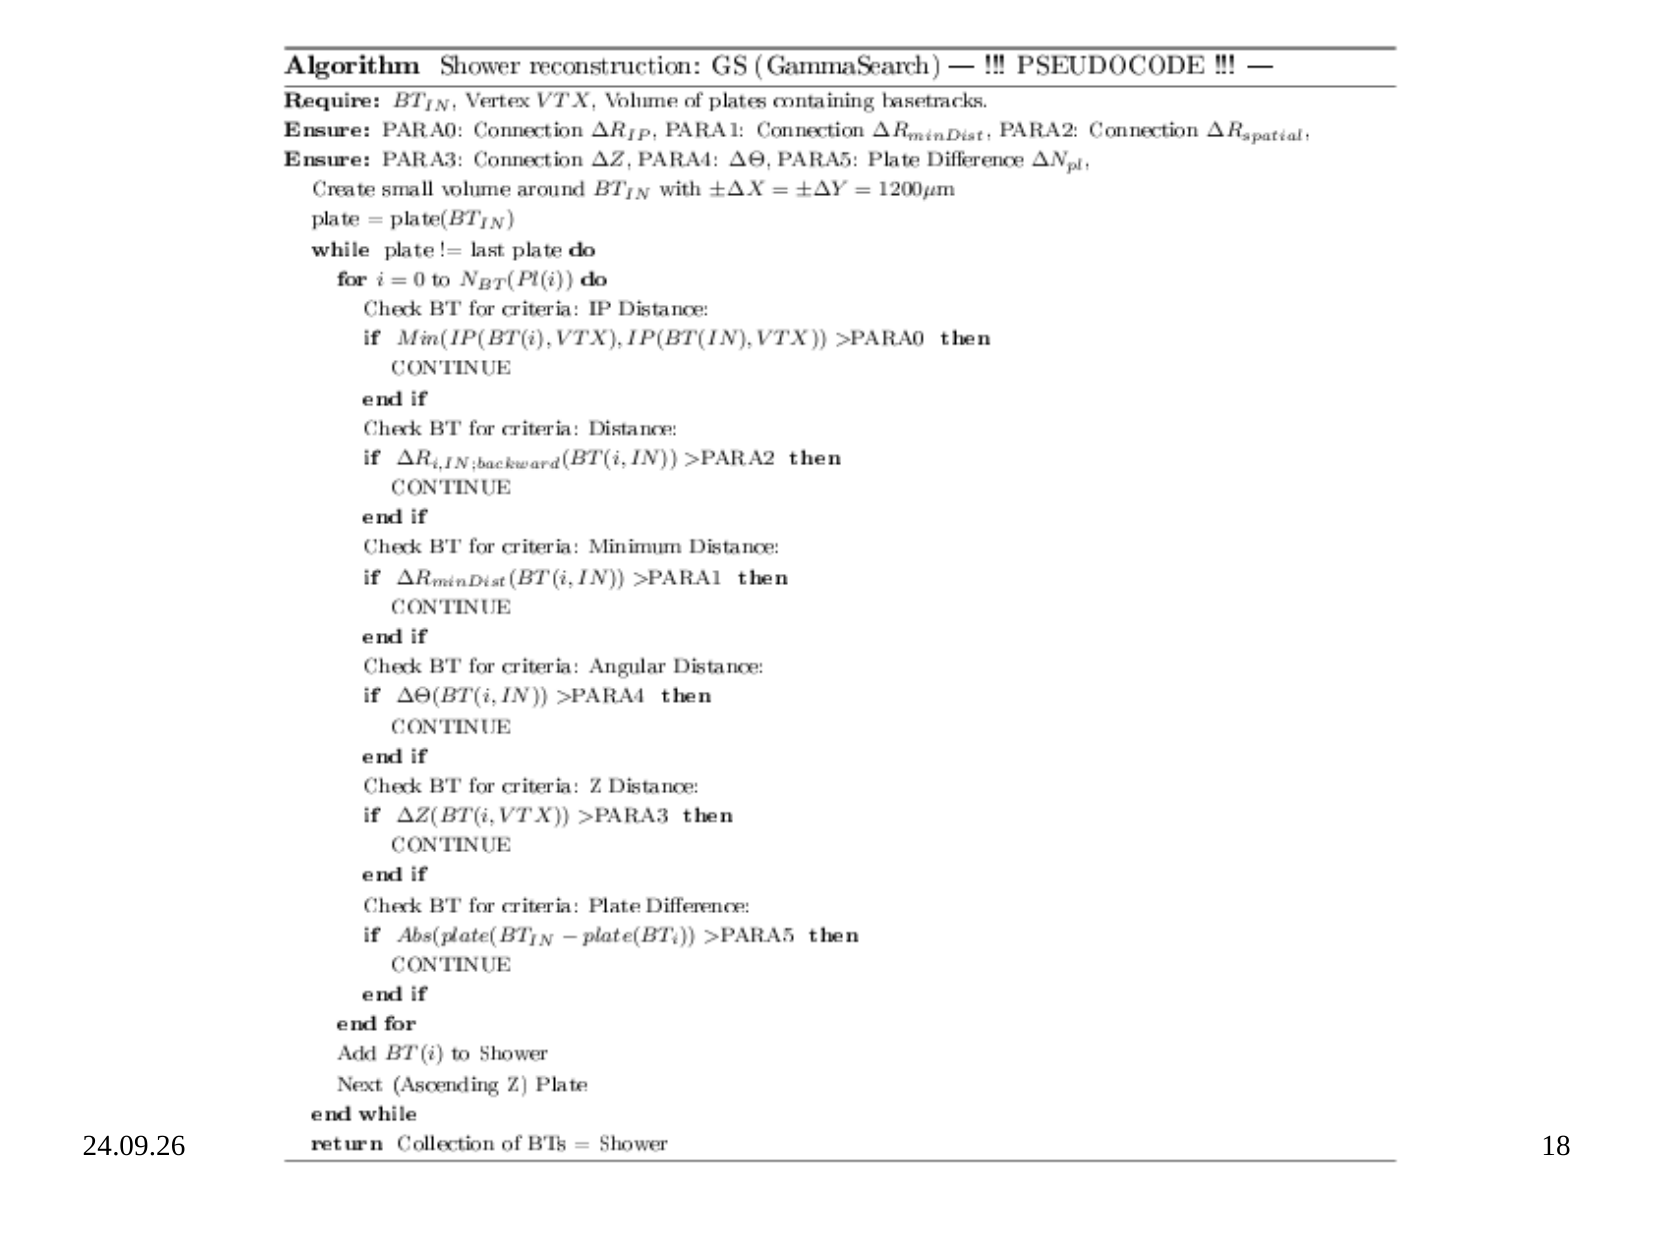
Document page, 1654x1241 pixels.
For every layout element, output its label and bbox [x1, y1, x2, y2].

picture [265, 29, 1417, 1182]
